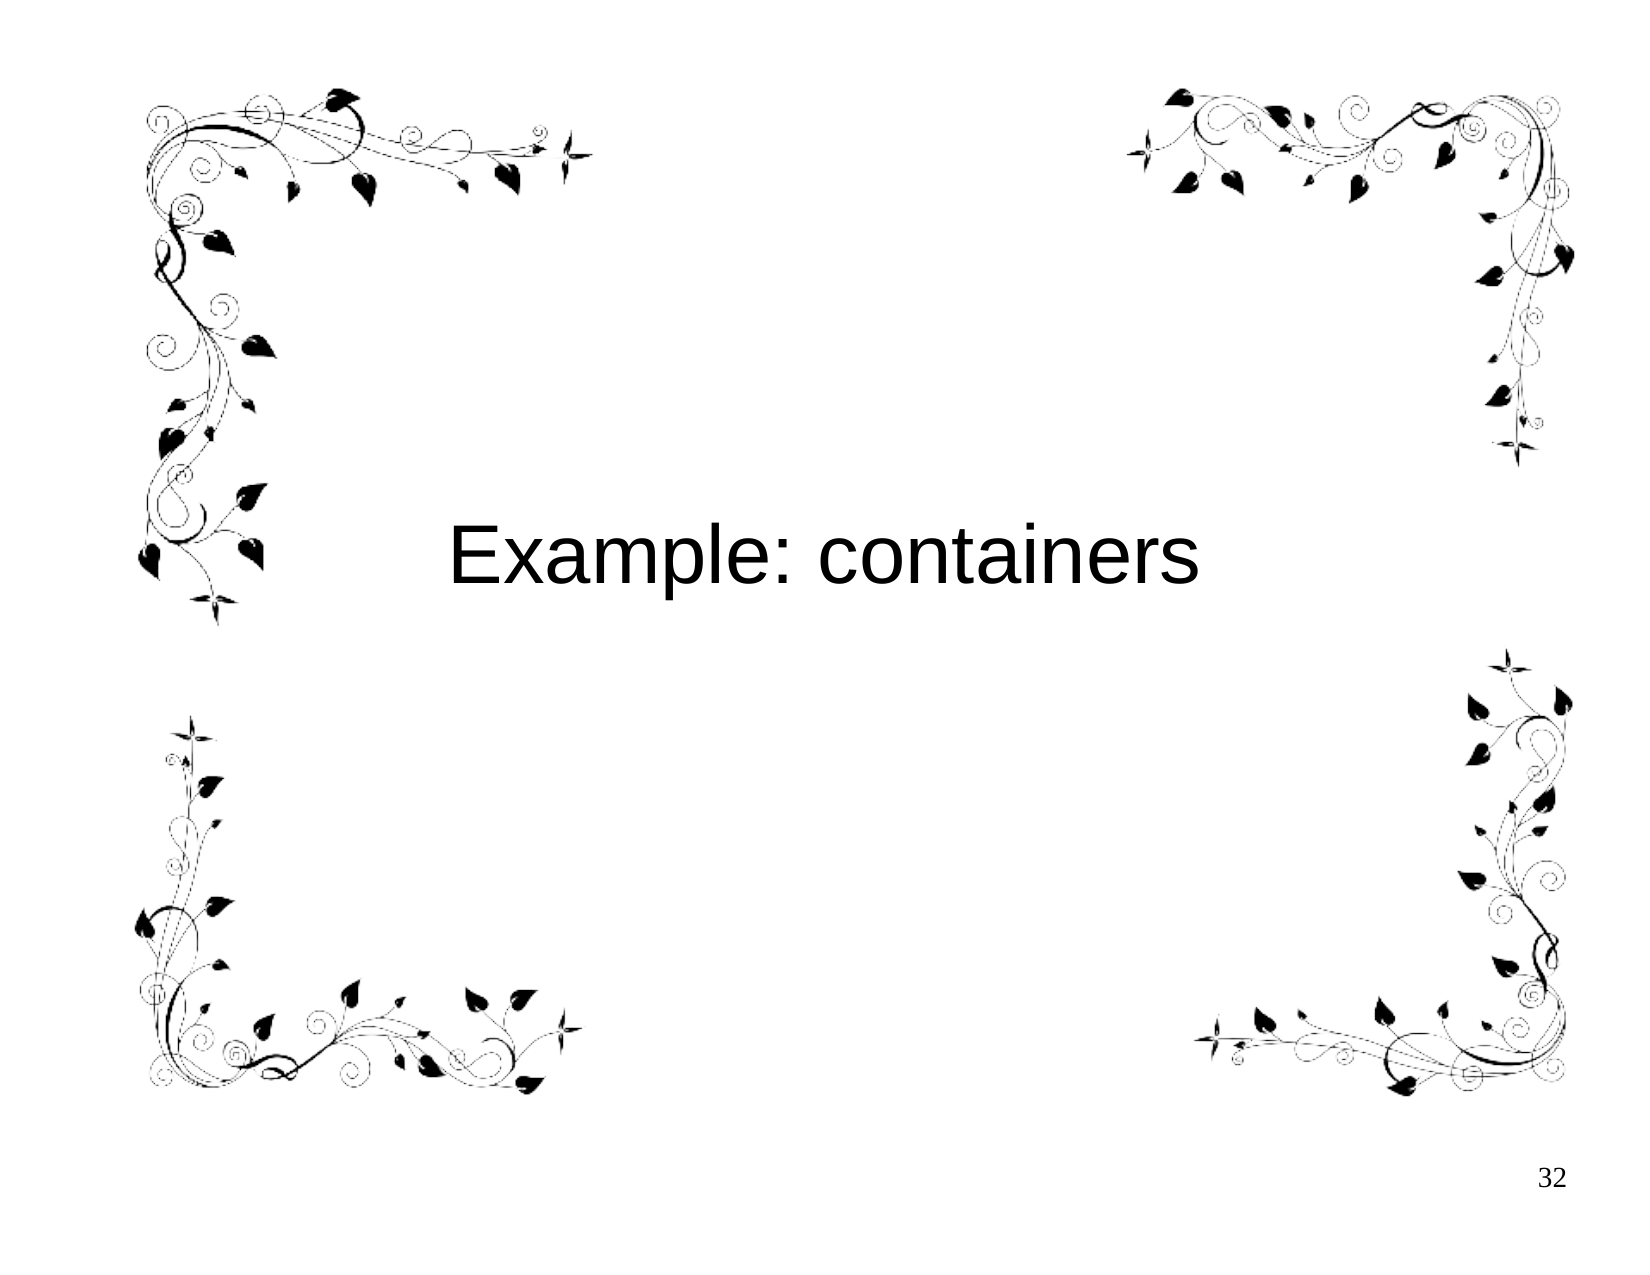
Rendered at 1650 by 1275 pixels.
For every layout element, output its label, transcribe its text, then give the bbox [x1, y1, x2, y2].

picture [128, 80, 1580, 1102]
text_box Example: containers [432, 500, 1218, 628]
